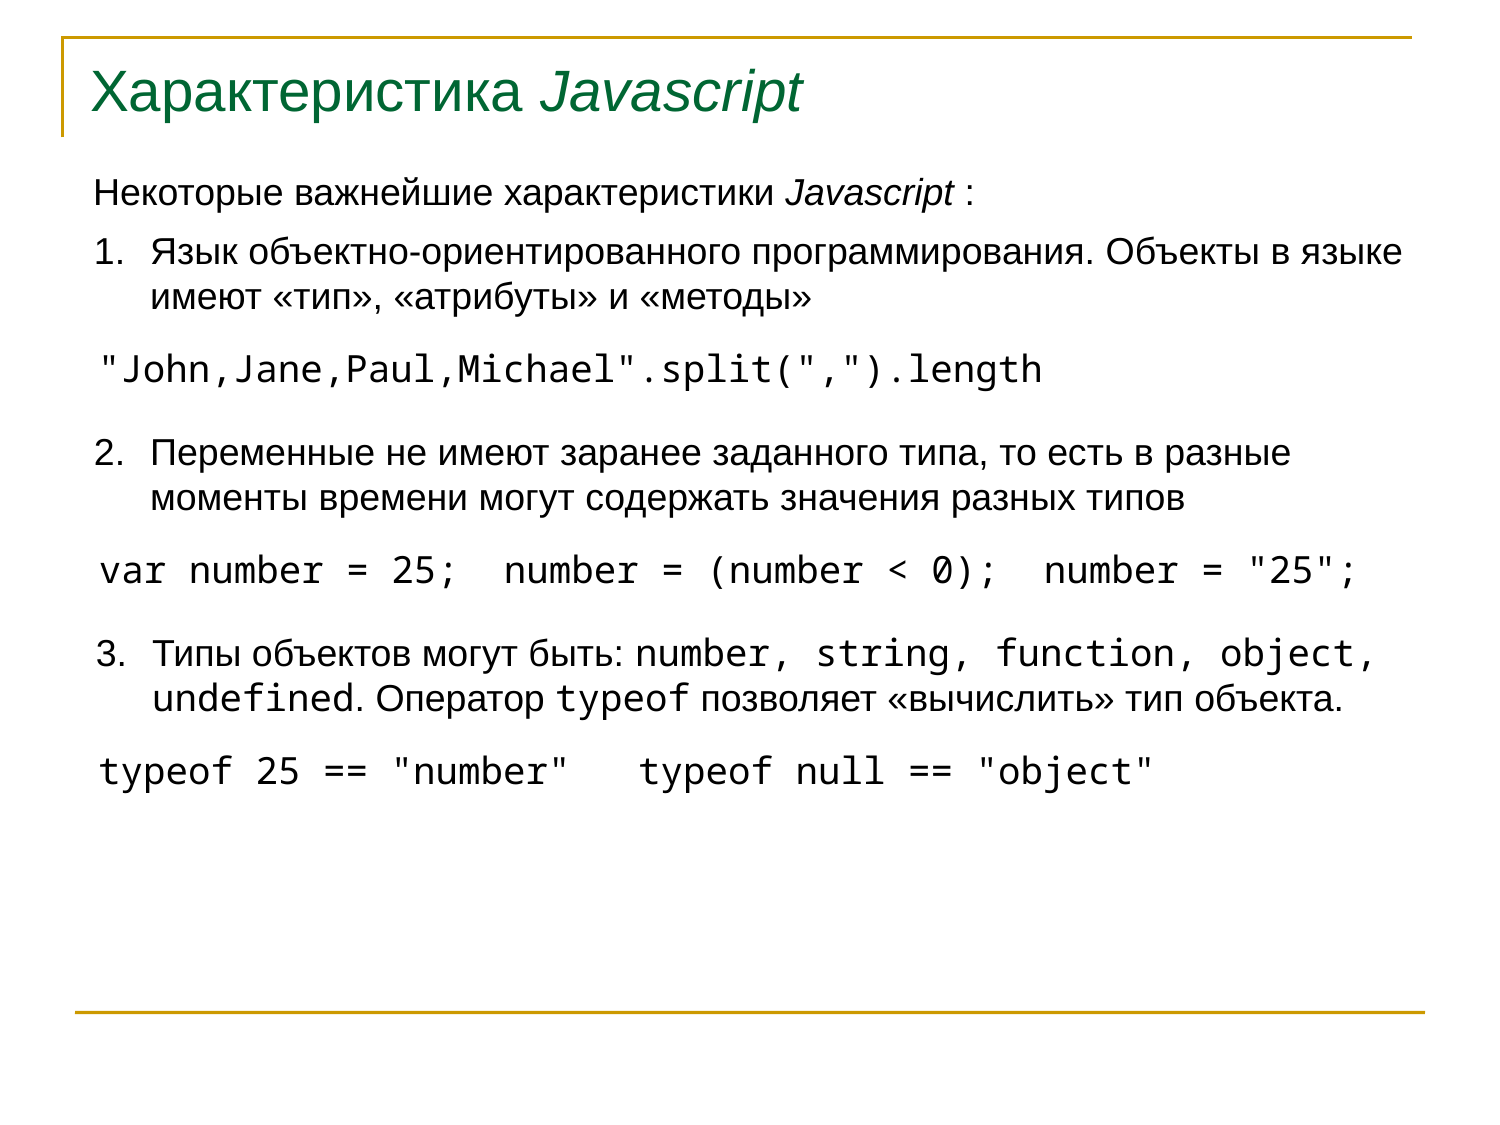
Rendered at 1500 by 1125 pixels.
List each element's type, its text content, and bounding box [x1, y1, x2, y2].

text_box "John,Jane,Paul,Michael".split(",").length [83, 337, 1171, 398]
text_box Переменные не имеют заранее заданного типа, то есть в разные моменты времени могут содержать значения разных типов [79, 420, 1307, 526]
text_box Типы объектов могут быть: number, string, function, object, undefined. Оператор typeof позволяет «вычислить» тип объекта. [80, 621, 1415, 727]
text_box Язык объектно-ориентированного программирования. Объекты в языке имеют «тип», «атрибуты» и «методы» [79, 219, 1419, 325]
text_box Некоторые важнейшие характеристики Javascript : [78, 160, 990, 221]
text_box var number = 25; number = (number < 0); number = "25"; [84, 538, 1487, 599]
text_box typeof 25 == "number" typeof null == "object" [83, 739, 1283, 800]
title Характеристика Javascript [75, 45, 1425, 138]
